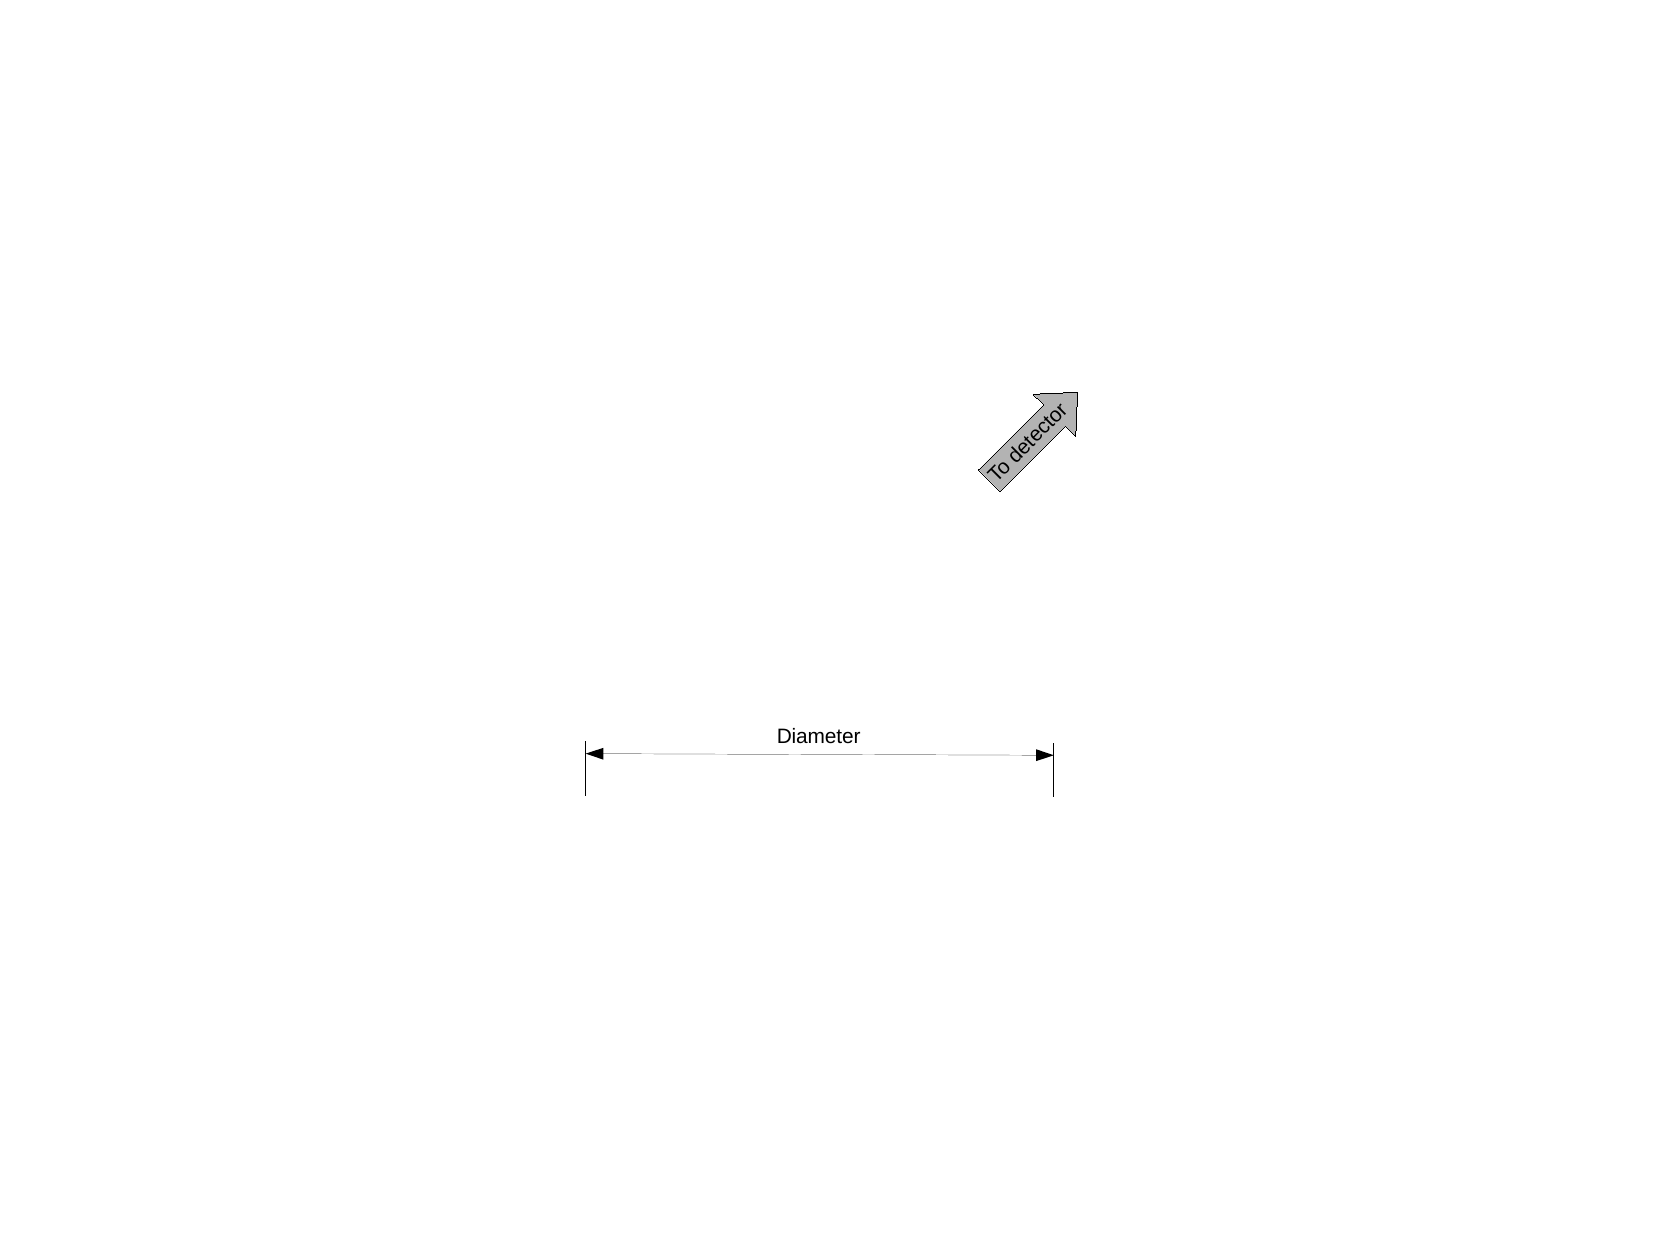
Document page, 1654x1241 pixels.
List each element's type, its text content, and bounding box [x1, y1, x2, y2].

text_box To detector [978, 392, 1078, 492]
picture [536, 371, 1137, 823]
